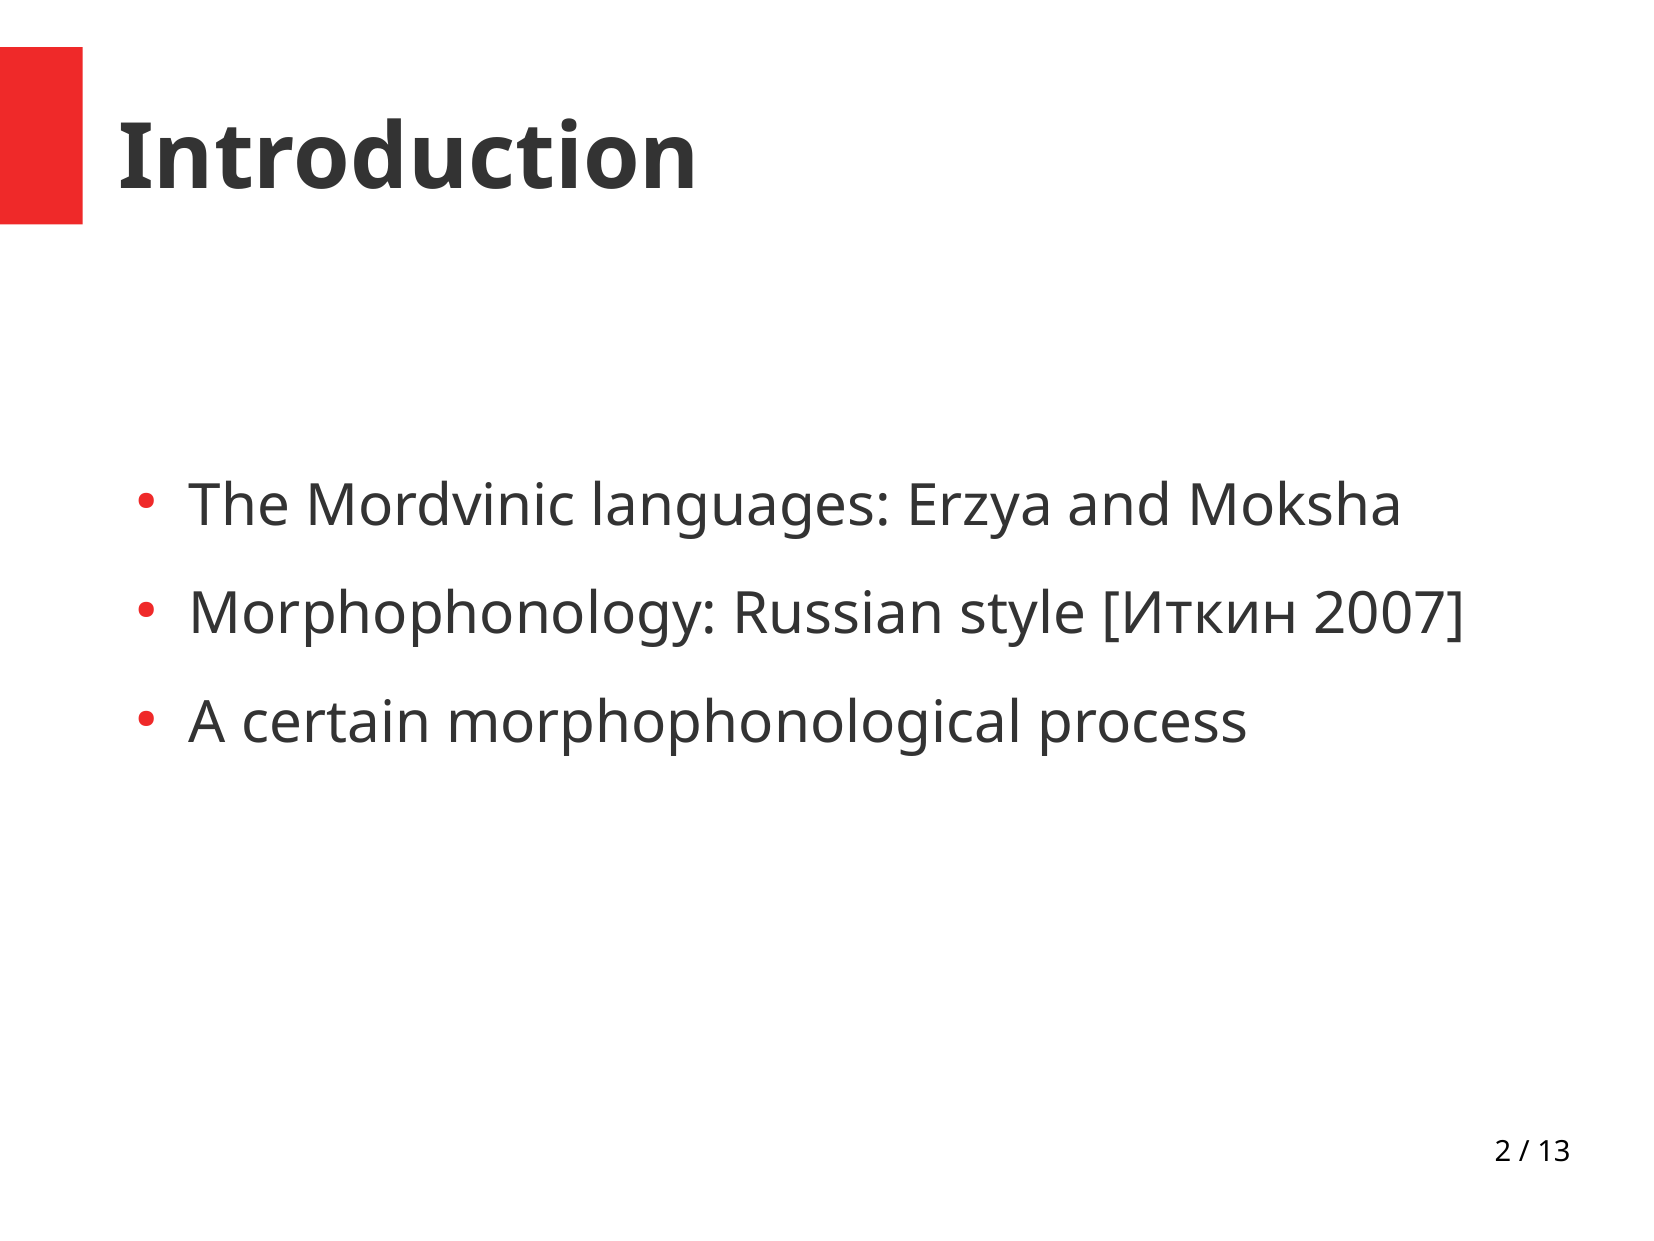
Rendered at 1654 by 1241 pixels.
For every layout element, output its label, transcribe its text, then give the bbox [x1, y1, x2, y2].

list The Mordvinic languages: Erzya and Moksha Morphophonology: Russian style [Иткин 2007] A certain morphophonological process [118, 354, 1536, 1074]
title Introduction [118, 49, 1571, 257]
